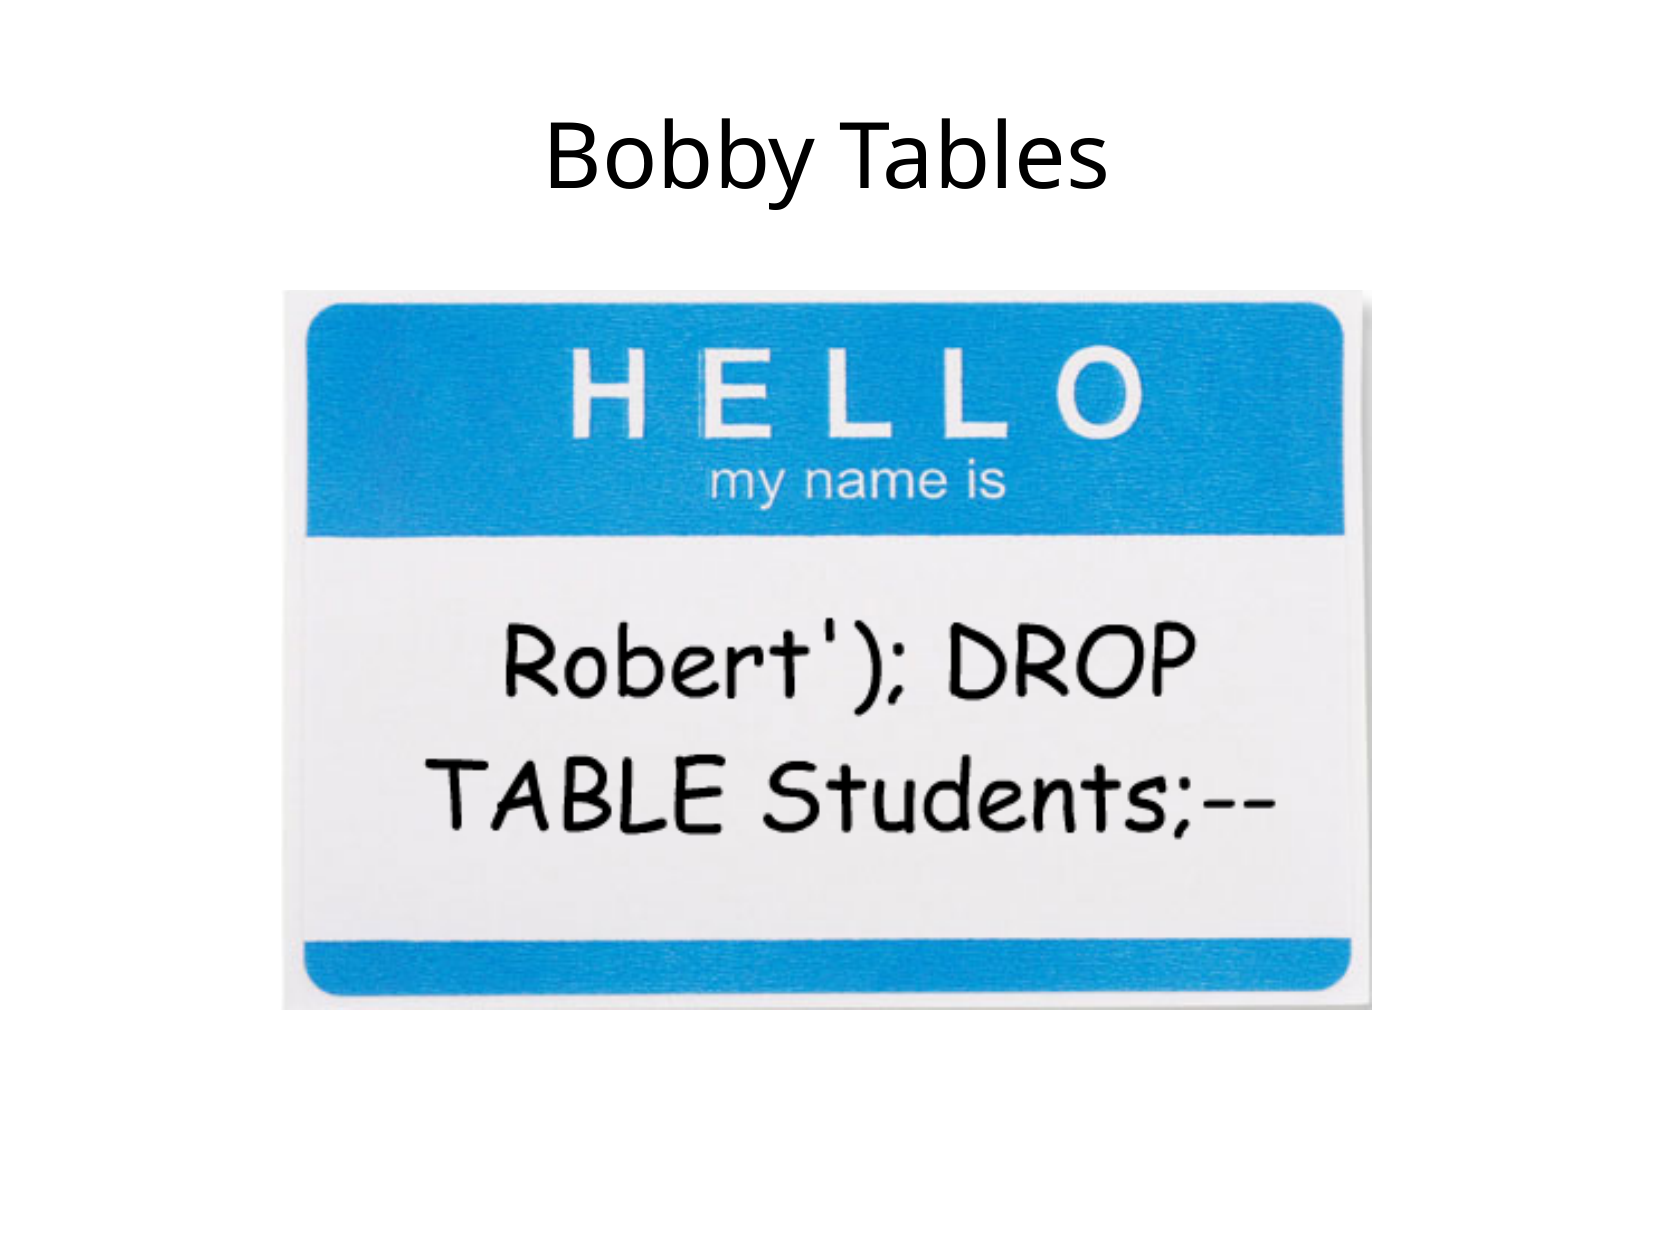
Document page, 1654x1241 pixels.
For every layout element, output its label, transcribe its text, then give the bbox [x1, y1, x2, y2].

picture [281, 290, 1372, 1010]
title Bobby Tables [82, 49, 1571, 257]
